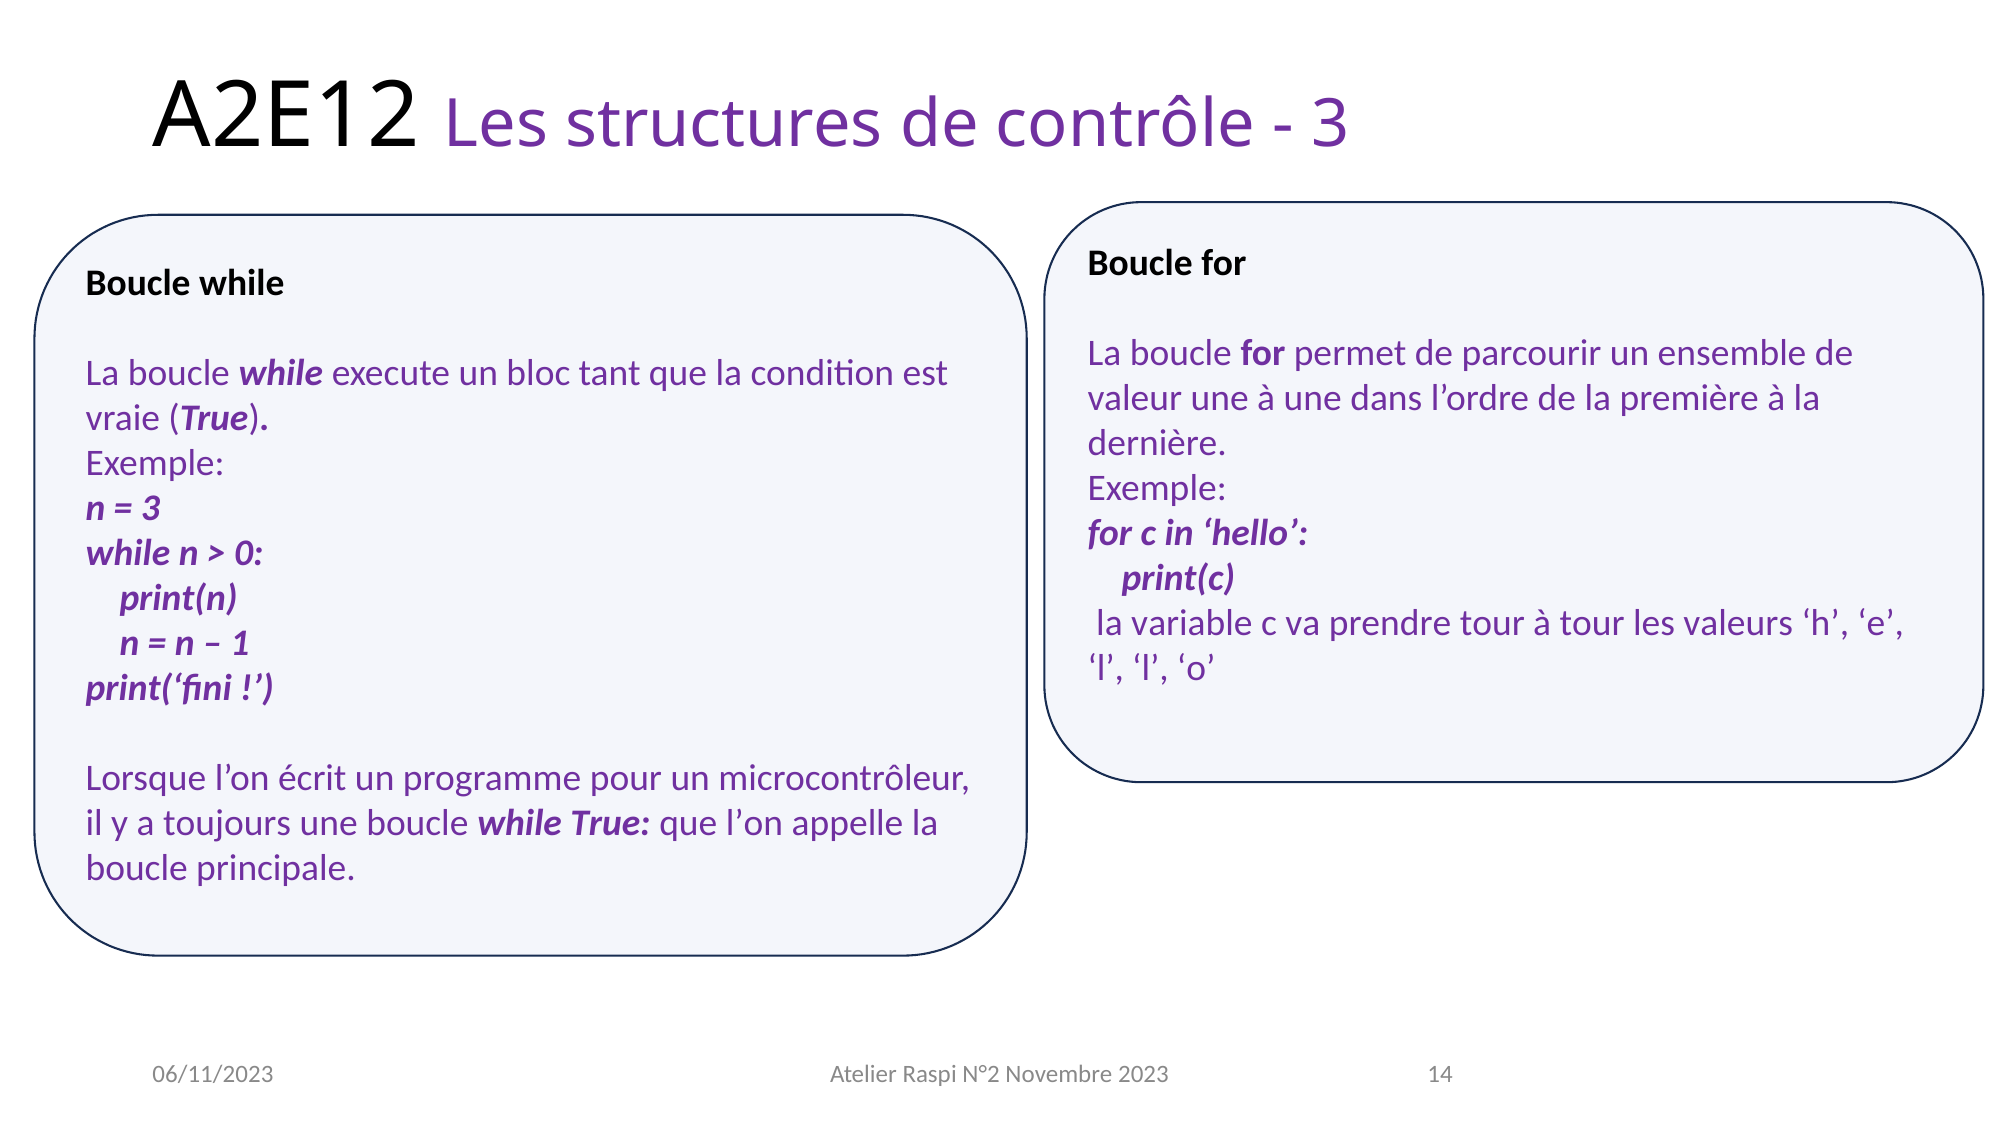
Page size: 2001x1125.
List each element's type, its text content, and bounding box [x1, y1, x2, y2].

text_box Atelier Raspi N°2 Novembre 2023 [662, 1042, 1338, 1103]
text_box 06/11/2023 [137, 1042, 588, 1103]
text_box [1412, 1042, 1863, 1103]
text_box Boucle for La boucle for permet de parcourir un ensemble de valeur une à une dans l’ordre de la première à la dernière. Exemple: for c in ‘hello’: print(c) la variable c va prendre tour à tour les valeurs ‘h’, ‘e’, ‘l’, ‘l’, ‘o’ [1044, 202, 1984, 783]
text_box A2E12 Les structures de contrôle - 3 [137, 59, 1863, 164]
text_box Boucle while La boucle while execute un bloc tant que la condition est vraie (True). Exemple: n = 3 while n > 0: print(n) n = n – 1 print(‘fini !’) Lorsque l’on écrit un programme pour un microcontrôleur, il y a toujours une boucle while True: que l’on appelle la boucle principale. [34, 214, 1027, 956]
